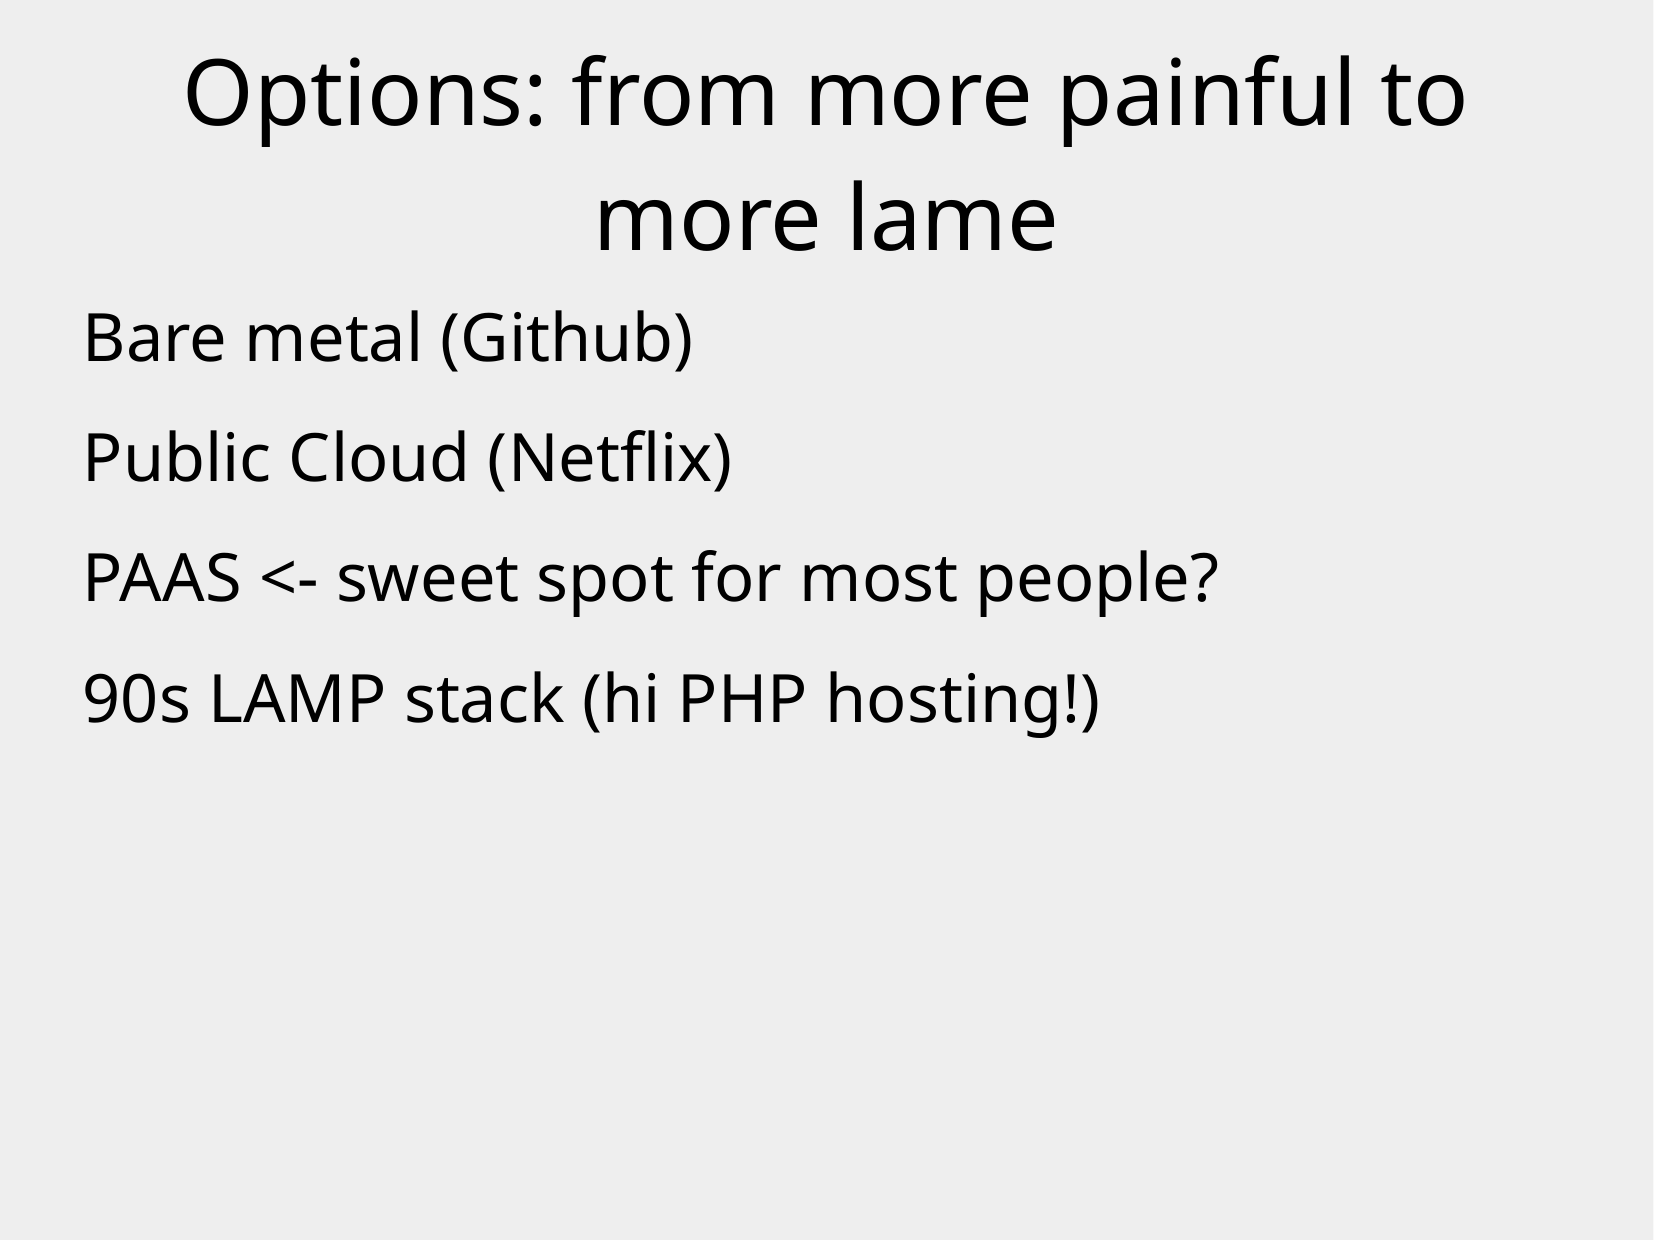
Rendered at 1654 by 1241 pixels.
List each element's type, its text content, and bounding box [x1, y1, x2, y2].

title Options: from more painful to more lame [82, 49, 1571, 257]
list Bare metal (Github) Public Cloud (Netflix) PAAS <- sweet spot for most people? 90s LAMP stack (hi PHP hosting!) [82, 290, 1571, 1010]
